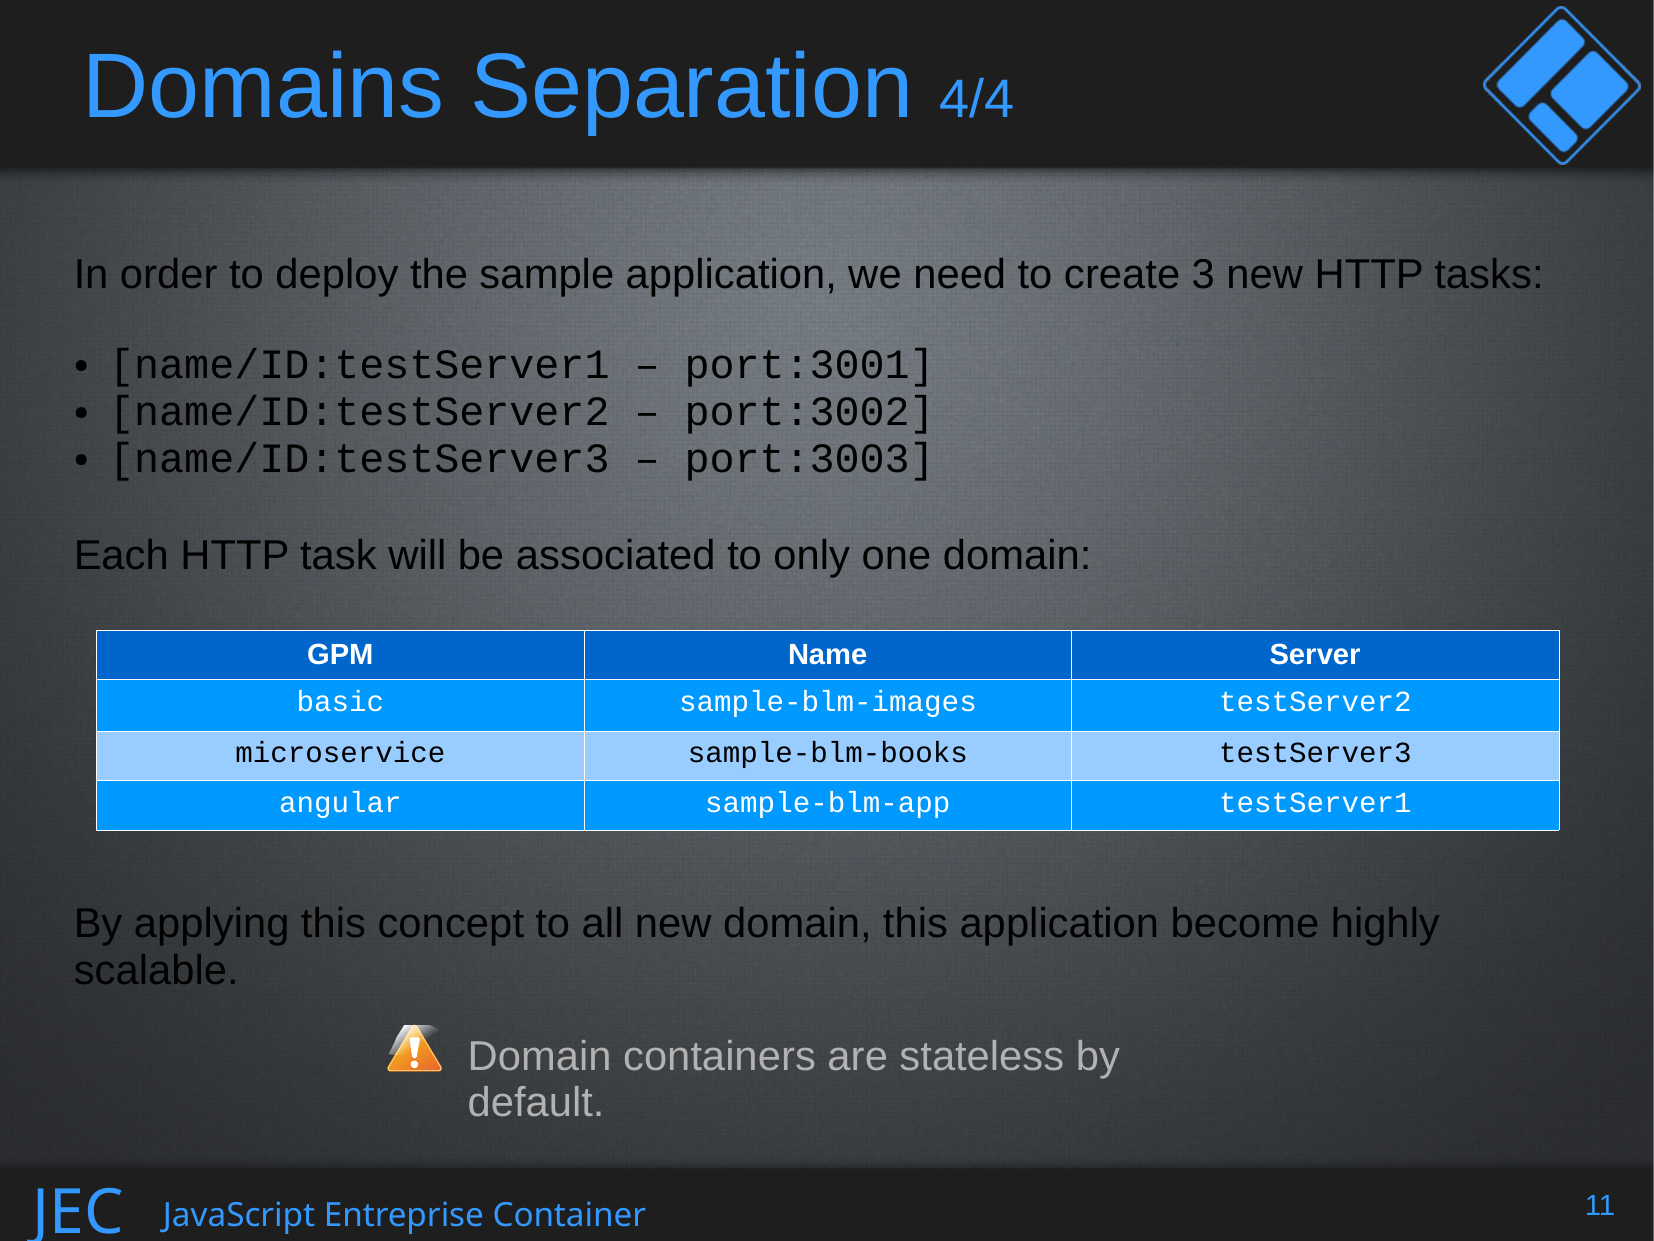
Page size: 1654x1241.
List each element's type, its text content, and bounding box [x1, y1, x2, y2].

table_header Server [1072, 631, 1559, 679]
text_box JEC [17, 1159, 149, 1241]
text_box Domain containers are stateless by default. [452, 1025, 1284, 1087]
table_cell testServer1 [1072, 781, 1559, 830]
table_cell sample-blm-images [585, 680, 1071, 731]
title Domains Separation 4/4 [82, 23, 1441, 147]
table_cell testServer3 [1072, 732, 1559, 780]
table_header Name [585, 631, 1071, 679]
text_box 11 [744, 1181, 1630, 1229]
table_cell sample-blm-app [585, 781, 1071, 830]
table_cell testServer2 [1072, 680, 1559, 731]
picture [0, 0, 1654, 1241]
table_cell microservice [97, 732, 584, 780]
table_cell angular [97, 781, 584, 830]
text_box By applying this concept to all new domain, this application become highly scalable. [59, 892, 1595, 1002]
table_cell sample-blm-books [585, 732, 1071, 780]
table_header GPM [97, 631, 584, 679]
text_box JavaScript Entreprise Container [148, 1183, 651, 1241]
table_cell basic [97, 680, 584, 731]
text_box In order to deploy the sample application, we need to create 3 new HTTP tasks: [name/ID:testServer1 – port:3001] [name/ID:testServer2 – port:3002] [name/ID:testServer3 – port:3003] Each HTTP task will be associated to only one domain: [59, 243, 1595, 580]
